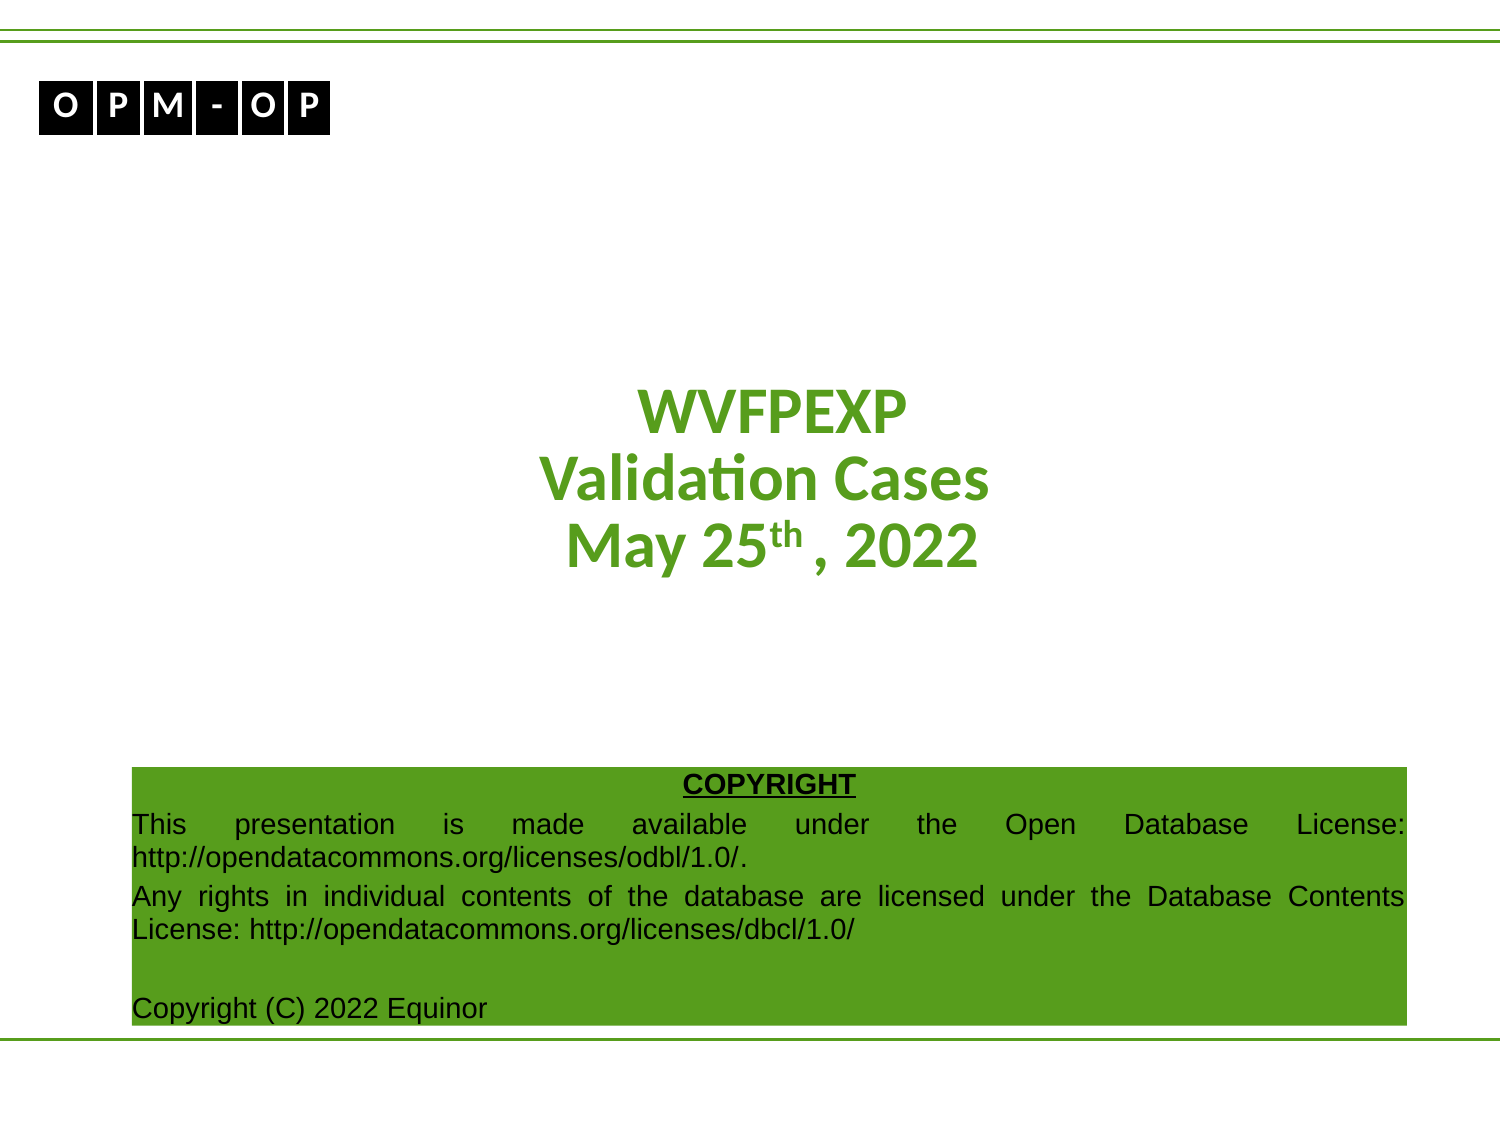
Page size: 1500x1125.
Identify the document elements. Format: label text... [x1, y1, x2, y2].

text_box COPYRIGHT This presentation is made available under the Open Database License: http://opendatacommons.org/licenses/odbl/1.0/. Any rights in individual contents of the database are licensed under the Database Contents License: http://opendatacommons.org/licenses/dbcl/1.0/ Copyright (C) 2022 Equinor [131, 767, 1407, 1026]
title [255, 60, 1425, 233]
subtitle WVFPEXP Validation Cases May 25th , 2022 [135, 232, 1411, 736]
